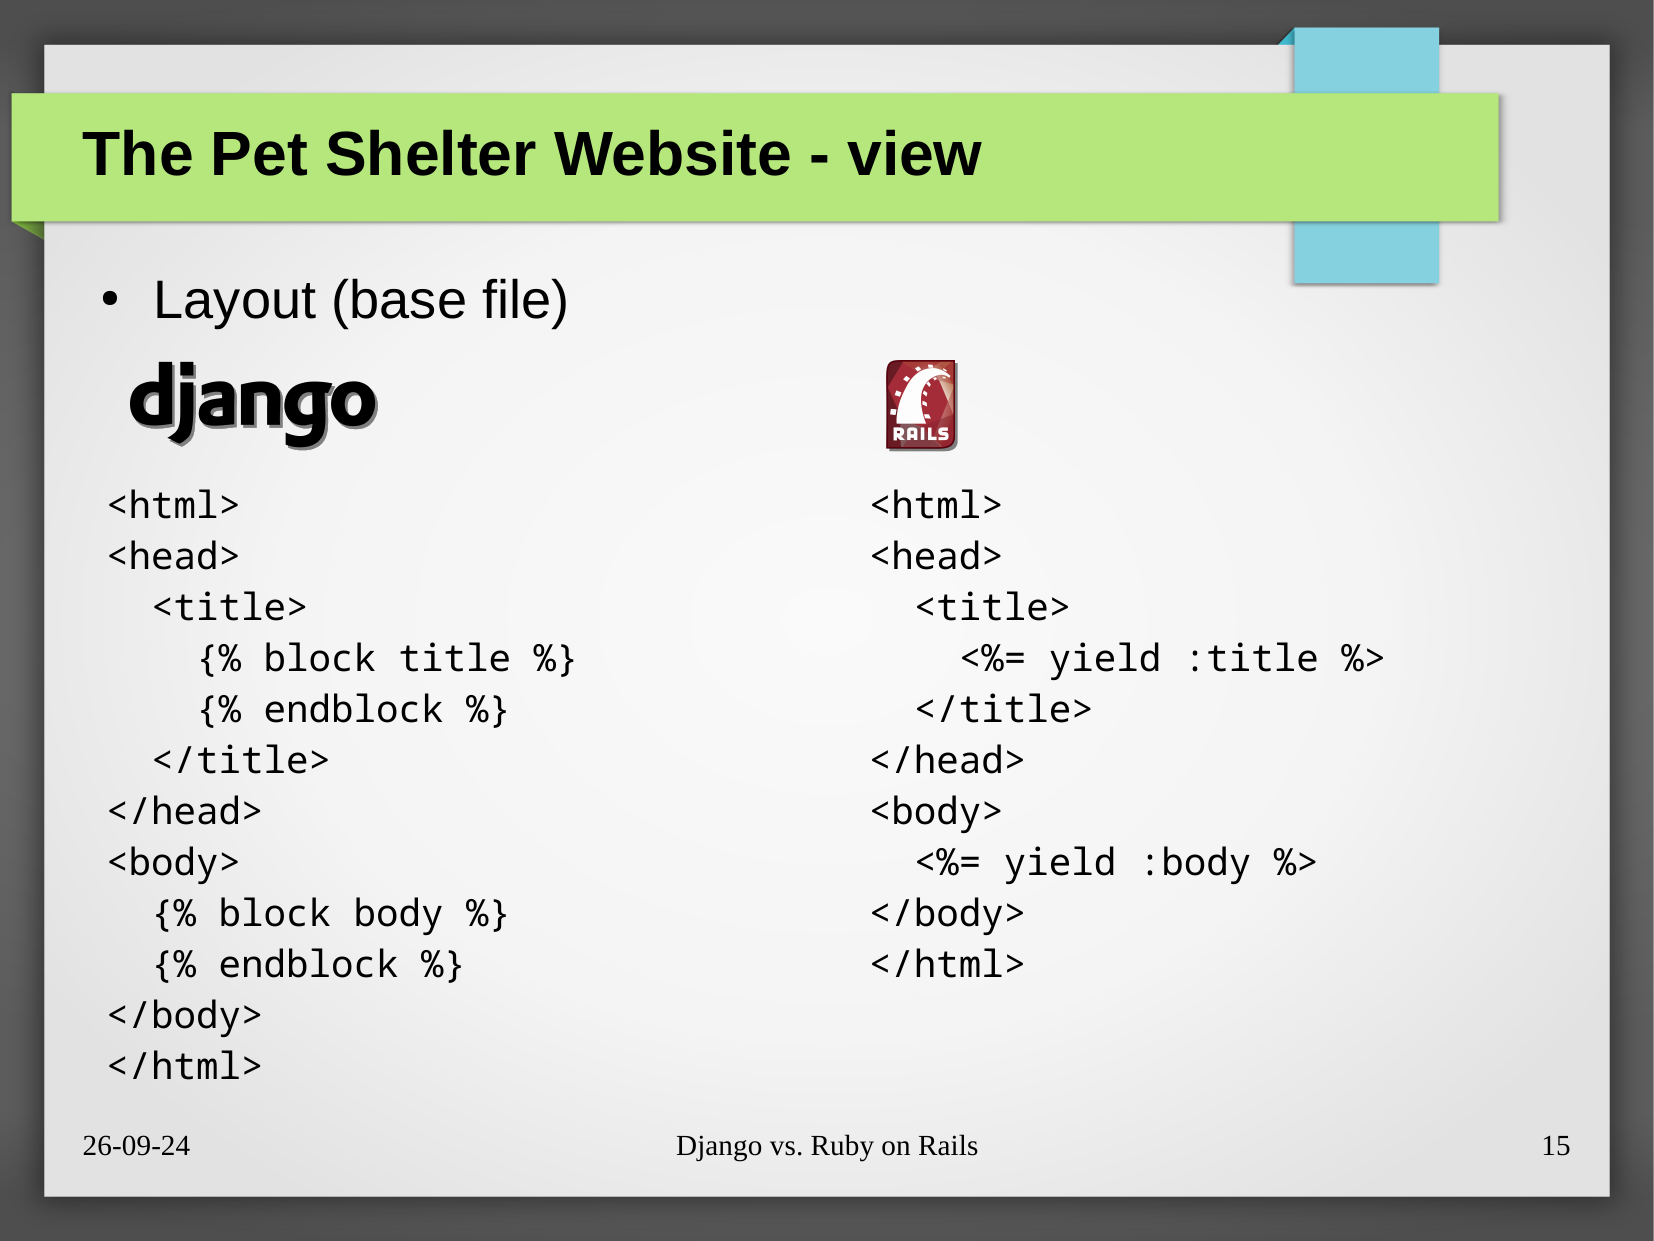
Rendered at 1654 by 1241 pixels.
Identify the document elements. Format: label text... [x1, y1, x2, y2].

title The Pet Shelter Website - view [82, 94, 1264, 213]
list Layout (base file) [82, 269, 1571, 343]
list <html> <head> <title> {% block title %} {% endblock %} </title> </head> <body> {% block body %} {% endblock %} </body> </html> [82, 448, 809, 1111]
picture [0, 0, 1654, 1241]
list <html> <head> <title> <%= yield :title %> </title> </head> <body> <%= yield :body %> </body> </html> [845, 448, 1572, 1111]
